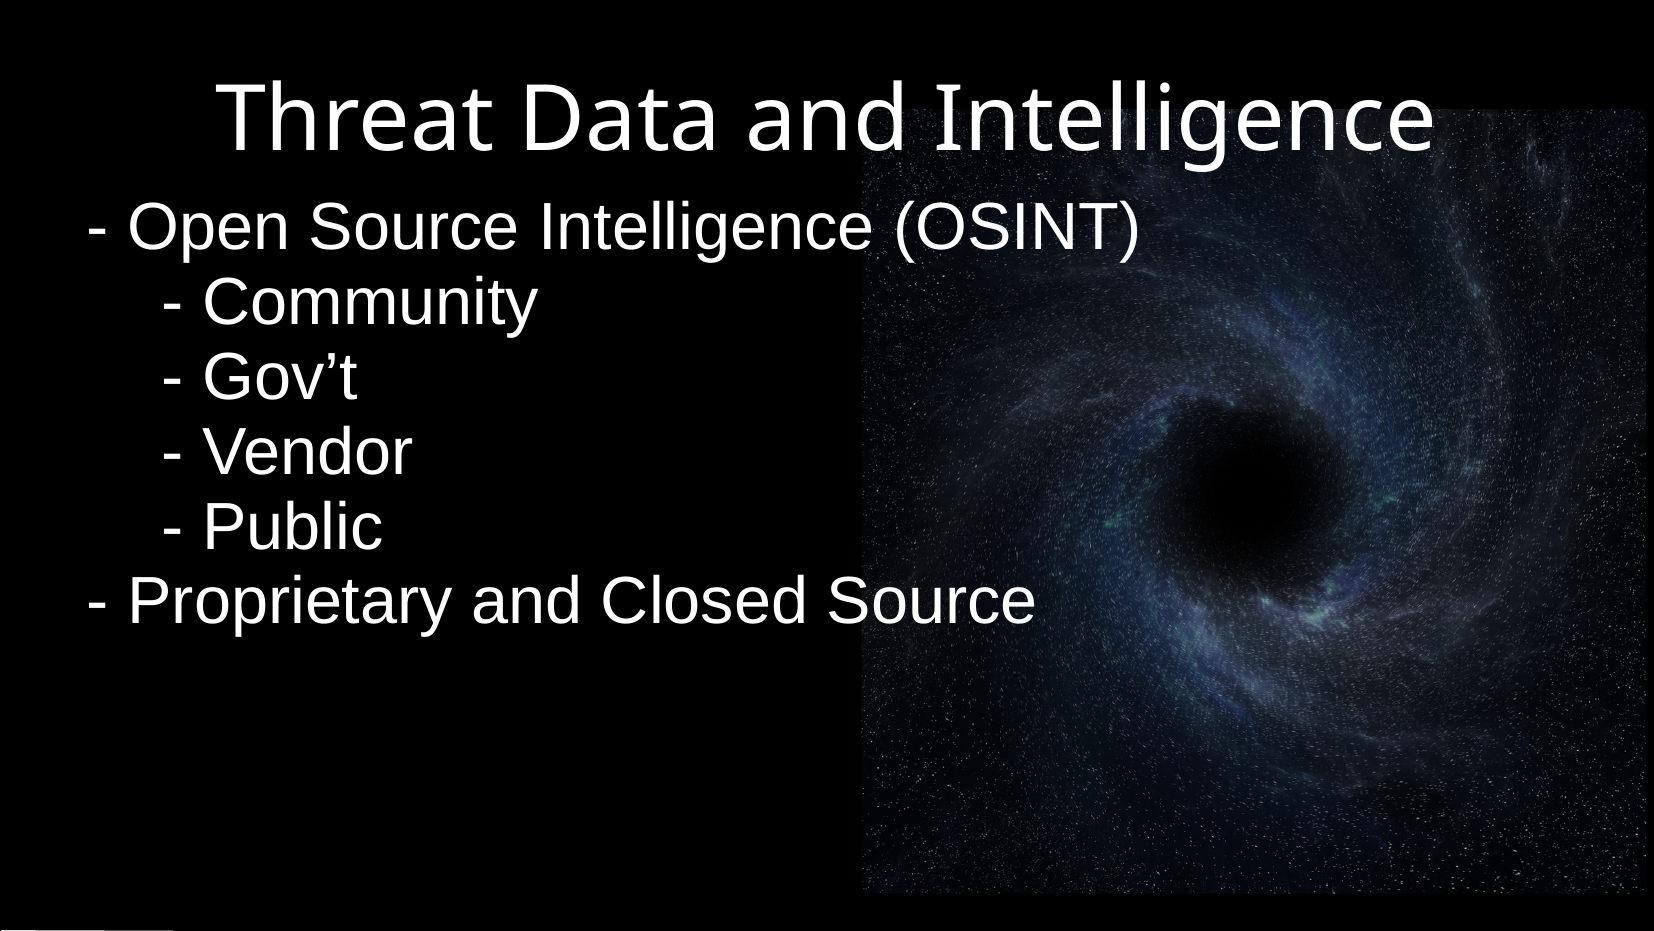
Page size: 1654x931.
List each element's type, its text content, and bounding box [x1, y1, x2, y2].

title Threat Data and Intelligence [82, 37, 1571, 193]
text_box [0, 0, 1654, 931]
subtitle - Open Source Intelligence (OSINT) - Community - Gov’t - Vendor - Public - Proprietary and Closed Source [86, 189, 1576, 863]
picture [818, 75, 1654, 931]
